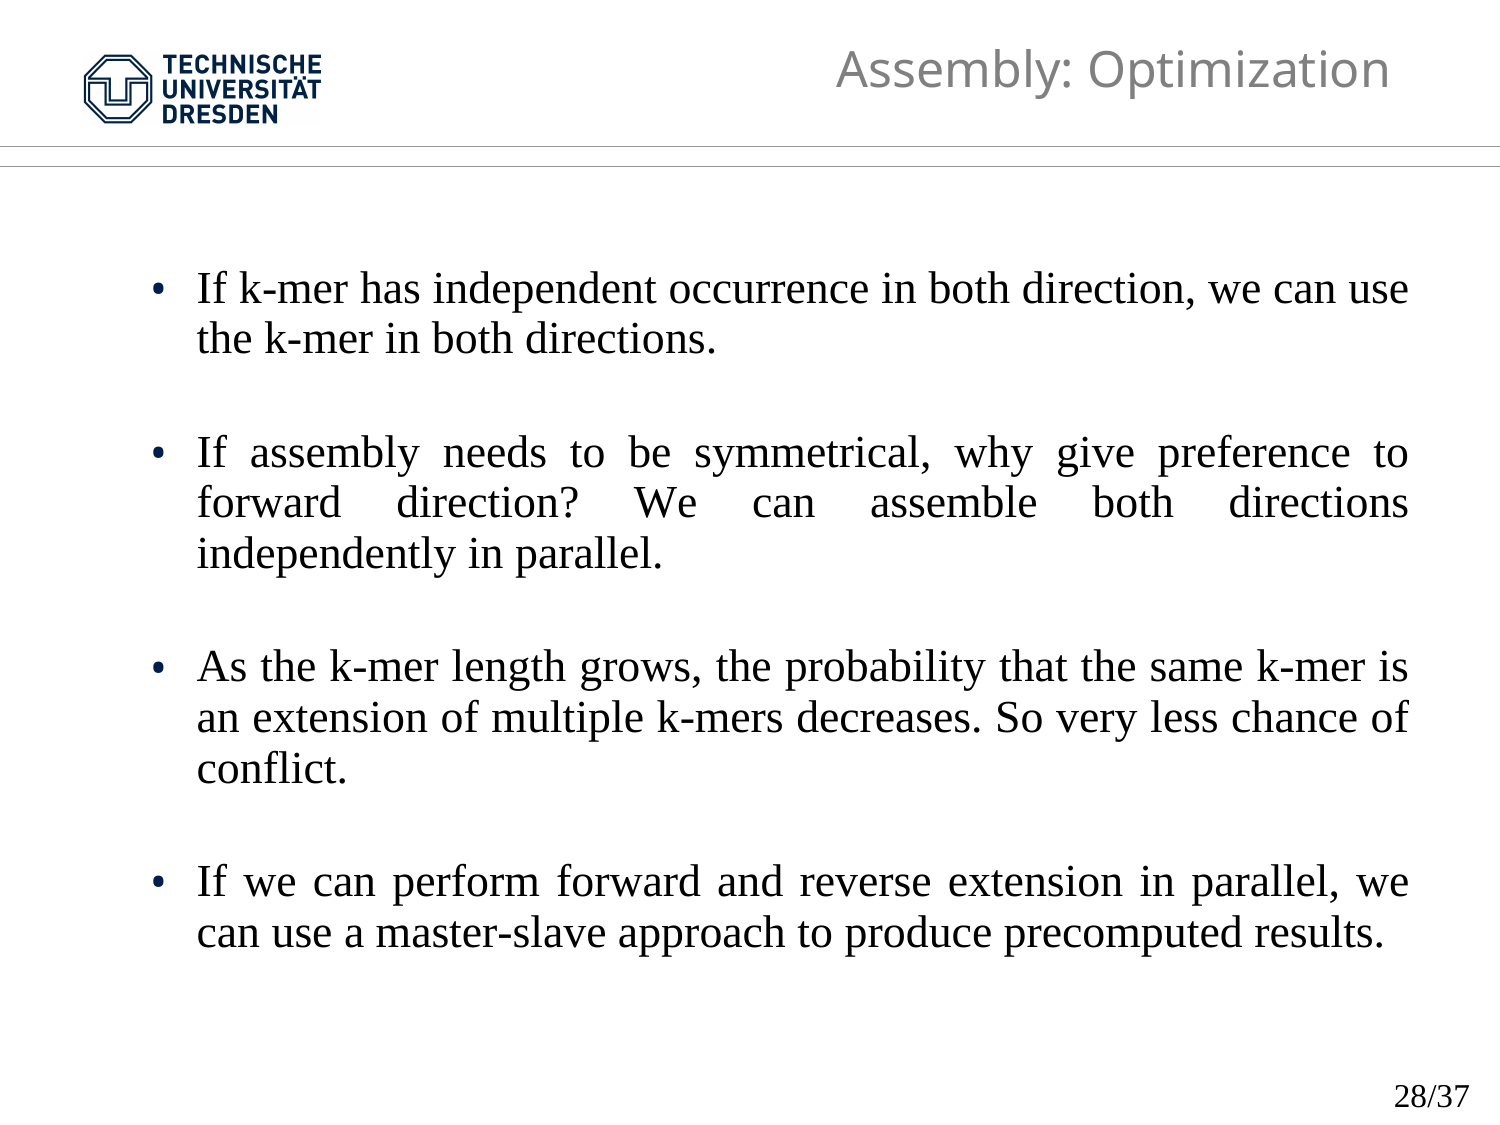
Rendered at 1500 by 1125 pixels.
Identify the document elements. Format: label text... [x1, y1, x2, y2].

text_box If k-mer has independent occurrence in both direction, we can use the k-mer in both directions. If assembly needs to be symmetrical, why give preference to forward direction? We can assemble both directions independently in parallel. As the k-mer length grows, the probability that the same k-mer is an extension of multiple k-mers decreases. So very less chance of conflict. If we can perform forward and reverse extension in parallel, we can use a master-slave approach to produce precomputed results. [60, 254, 1426, 1107]
title Assembly: Optimization [501, 0, 1392, 136]
picture [83, 54, 321, 124]
